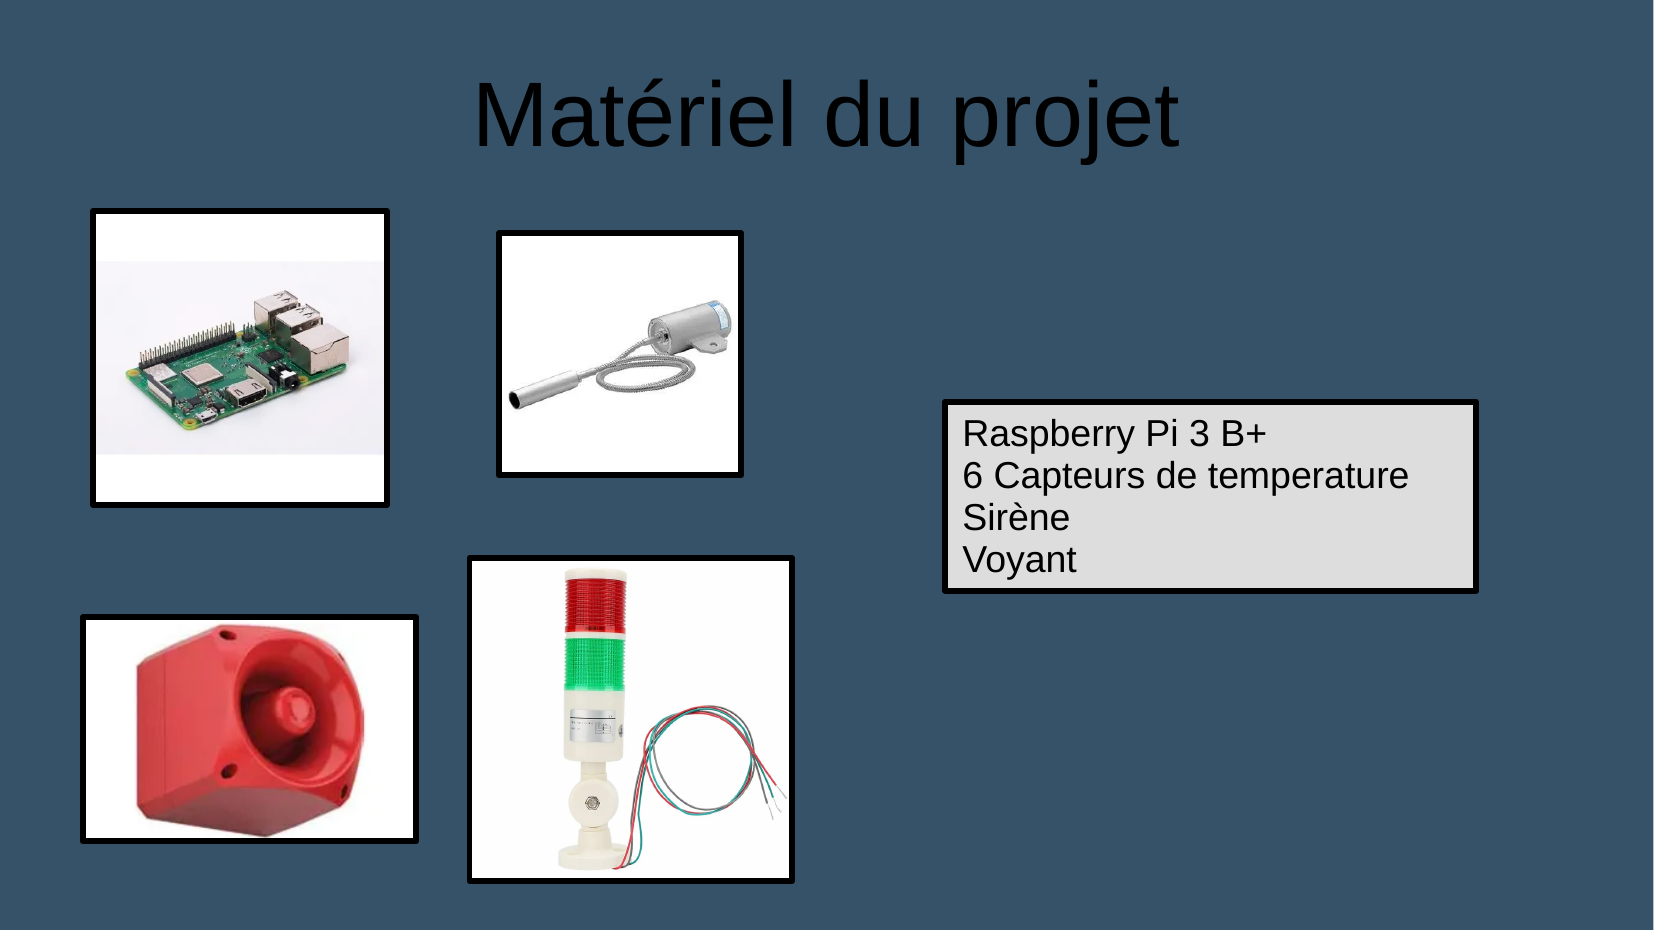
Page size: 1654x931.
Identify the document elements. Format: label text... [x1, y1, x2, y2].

text_box Raspberry Pi 3 B+ 6 Capteurs de temperature Sirène Voyant [944, 401, 1477, 591]
picture [85, 620, 414, 839]
picture [472, 561, 790, 878]
picture [501, 236, 739, 473]
picture [95, 214, 384, 502]
title Matériel du projet [82, 37, 1571, 193]
